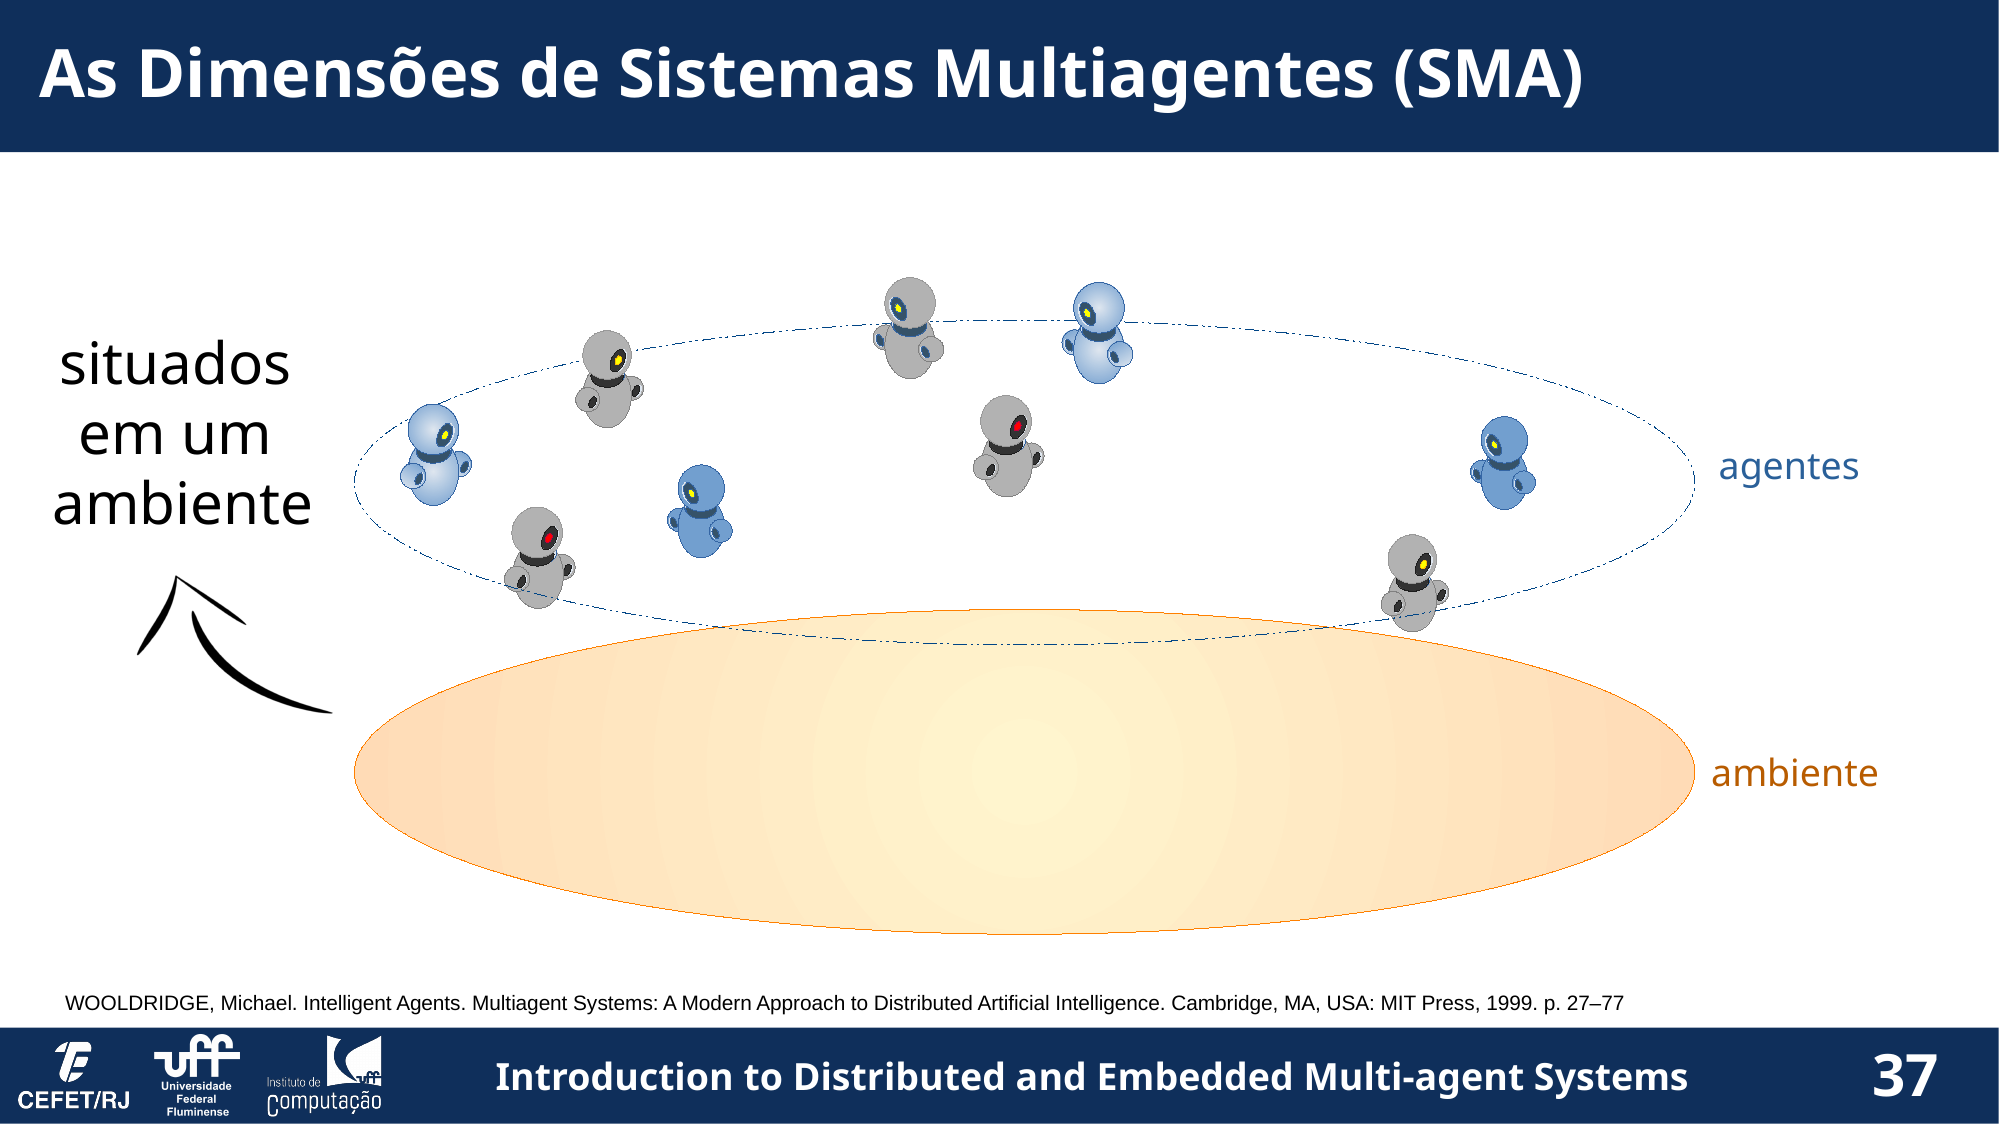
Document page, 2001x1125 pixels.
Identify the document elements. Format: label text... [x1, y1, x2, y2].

text_box [354, 609, 1684, 935]
text_box agentes [1612, 434, 1967, 495]
text_box [1470, 416, 1536, 510]
picture [116, 564, 334, 782]
picture [265, 1033, 383, 1117]
text_box ambiente [1618, 741, 1973, 802]
text_box [873, 277, 944, 379]
text_box [400, 404, 472, 506]
text_box As Dimensões de Sistemas Multiagentes (SMA) [25, 23, 1999, 119]
text_box [575, 330, 644, 428]
picture [153, 1033, 241, 1121]
text_box [504, 507, 576, 609]
text_box [1061, 282, 1133, 384]
text_box WOOLDRIDGE, Michael. Intelligent Agents. Multiagent Systems: A Modern Approach to Distributed Artificial Intelligence. Cambridge, MA, USA: MIT Press, 1999. p. 27–77 [50, 982, 1969, 1023]
text_box [973, 395, 1045, 497]
text_box [1381, 534, 1449, 632]
text_box [667, 464, 733, 558]
text_box situados em um ambiente [0, 318, 390, 544]
picture [18, 1021, 129, 1125]
